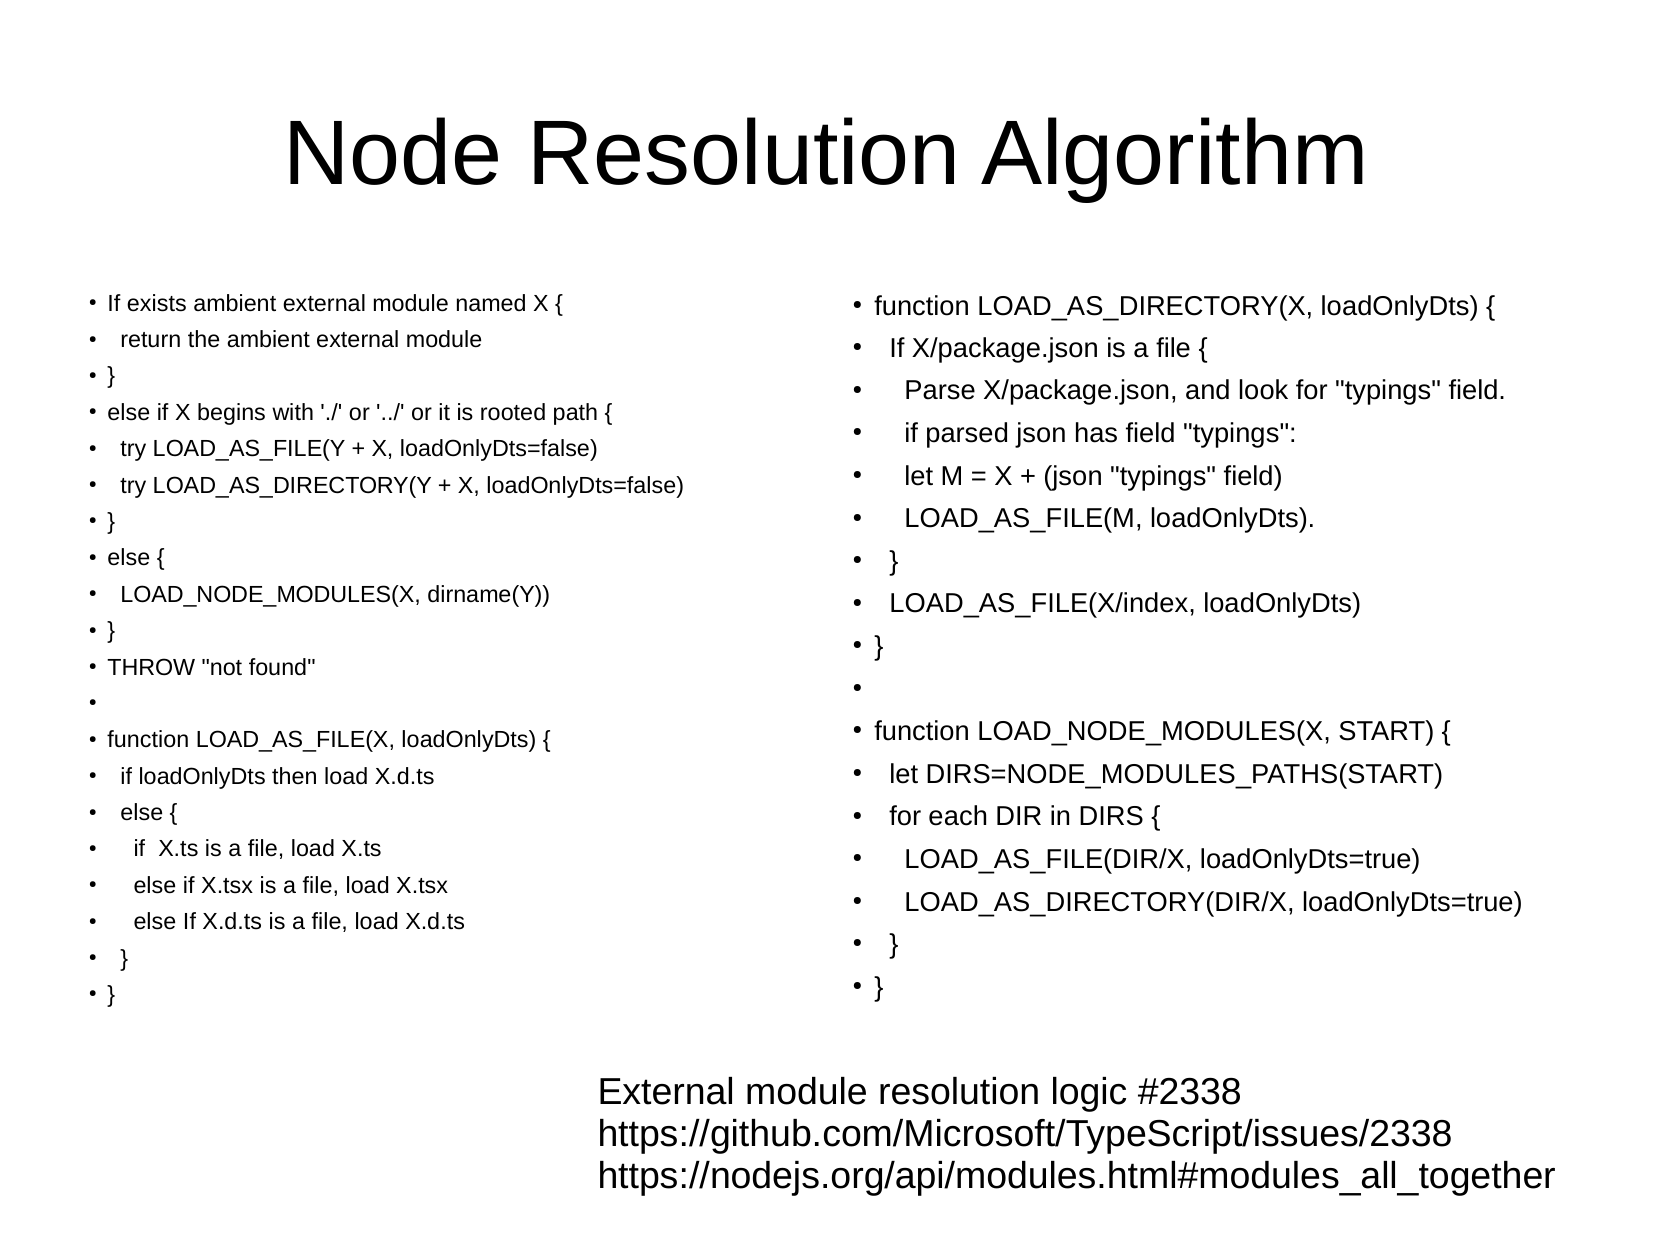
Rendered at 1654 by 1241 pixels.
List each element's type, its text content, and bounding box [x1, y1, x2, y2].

text_box External module resolution logic #2338 https://github.com/Microsoft/TypeScript/issues/2338 https://nodejs.org/api/modules.html#modules_all_together [582, 1062, 1571, 1204]
list function LOAD_AS_DIRECTORY(X, loadOnlyDts) { If X/package.json is a file { Parse X/package.json, and look for "typings" field. if parsed json has field "typings": let M = X + (json "typings" field) LOAD_AS_FILE(M, loadOnlyDts). } LOAD_AS_FILE(X/index, loadOnlyDts) } function LOAD_NODE_MODULES(X, START) { let DIRS=NODE_MODULES_PATHS(START) for each DIR in DIRS { LOAD_AS_FILE(DIR/X, loadOnlyDts=true) LOAD_AS_DIRECTORY(DIR/X, loadOnlyDts=true) } } [845, 290, 1572, 1010]
list If exists ambient external module named X { return the ambient external module } else if X begins with './' or '../' or it is rooted path { try LOAD_AS_FILE(Y + X, loadOnlyDts=false) try LOAD_AS_DIRECTORY(Y + X, loadOnlyDts=false) } else { LOAD_NODE_MODULES(X, dirname(Y)) } THROW "not found" function LOAD_AS_FILE(X, loadOnlyDts) { if loadOnlyDts then load X.d.ts else { if X.ts is a file, load X.ts else if X.tsx is a file, load X.tsx else If X.d.ts is a file, load X.d.ts } } [82, 290, 809, 1010]
title Node Resolution Algorithm [82, 49, 1571, 257]
